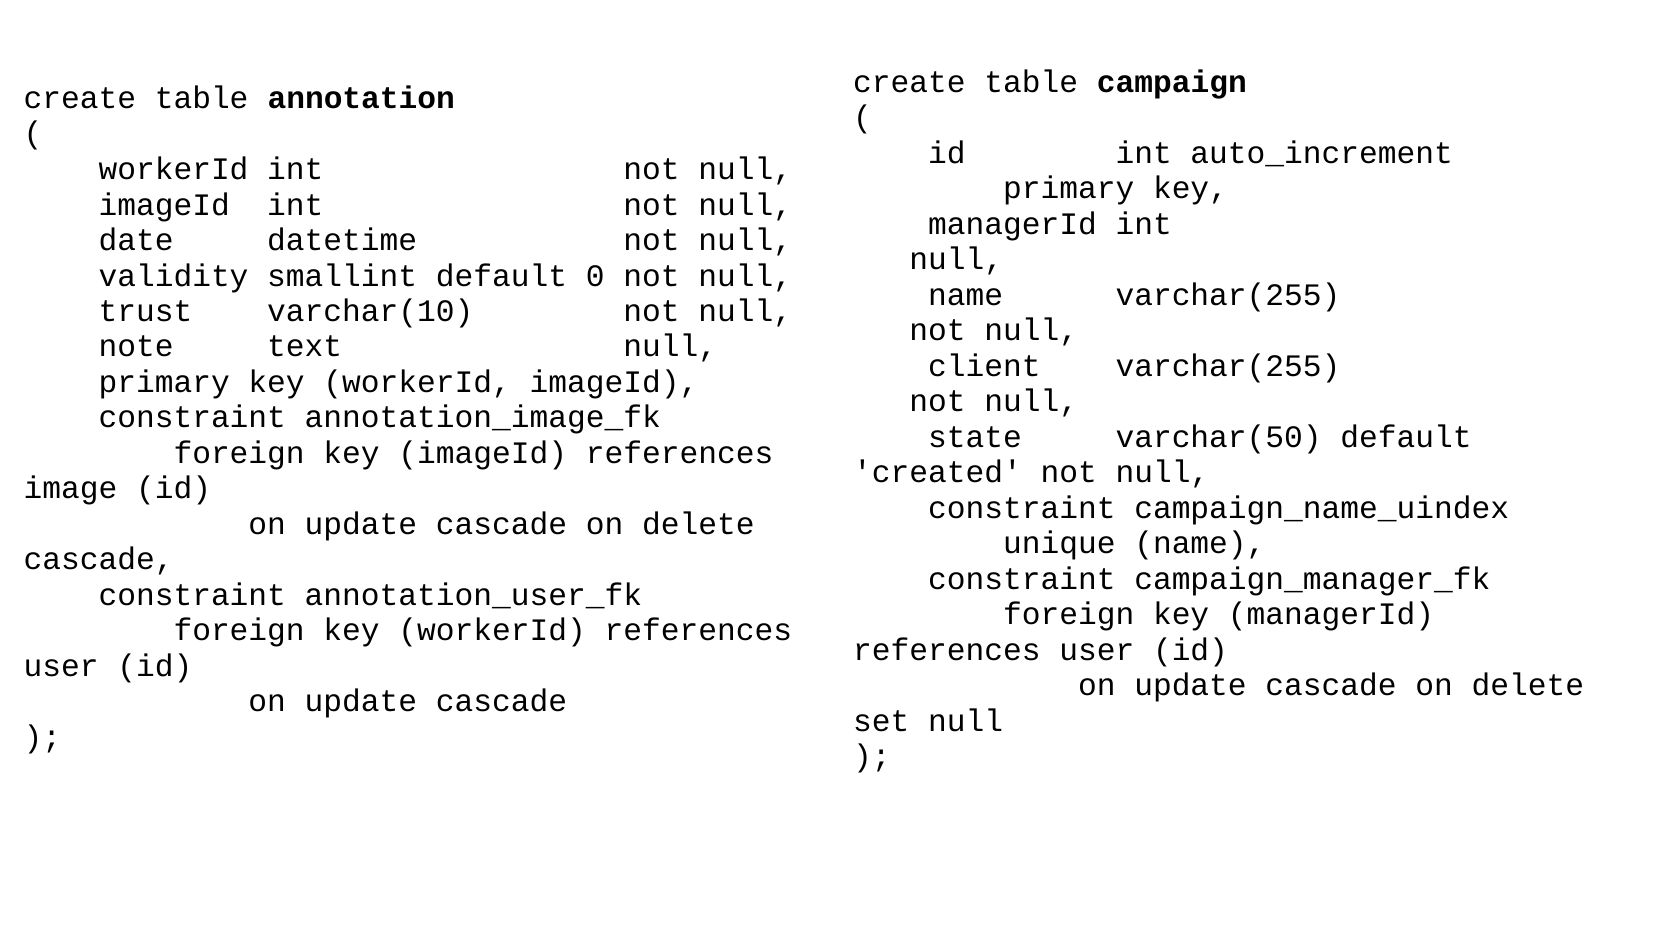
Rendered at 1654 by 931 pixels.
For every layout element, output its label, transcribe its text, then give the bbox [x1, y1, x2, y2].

text_box create table campaign ( id int auto_increment primary key, managerId int null, name varchar(255) not null, client varchar(255) not null, state varchar(50) default 'created' not null, constraint campaign_name_uindex unique (name), constraint campaign_manager_fk foreign key (managerId) references user (id) on update cascade on delete set null ); [838, 58, 1630, 898]
list create table annotation ( workerId int not null, imageId int not null, date datetime not null, validity smallint default 0 not null, trust varchar(10) not null, note text null, primary key (workerId, imageId), constraint annotation_image_fk foreign key (imageId) references image (id) on update cascade on delete cascade, constraint annotation_user_fk foreign key (workerId) references user (id) on update cascade ); [23, 82, 816, 874]
